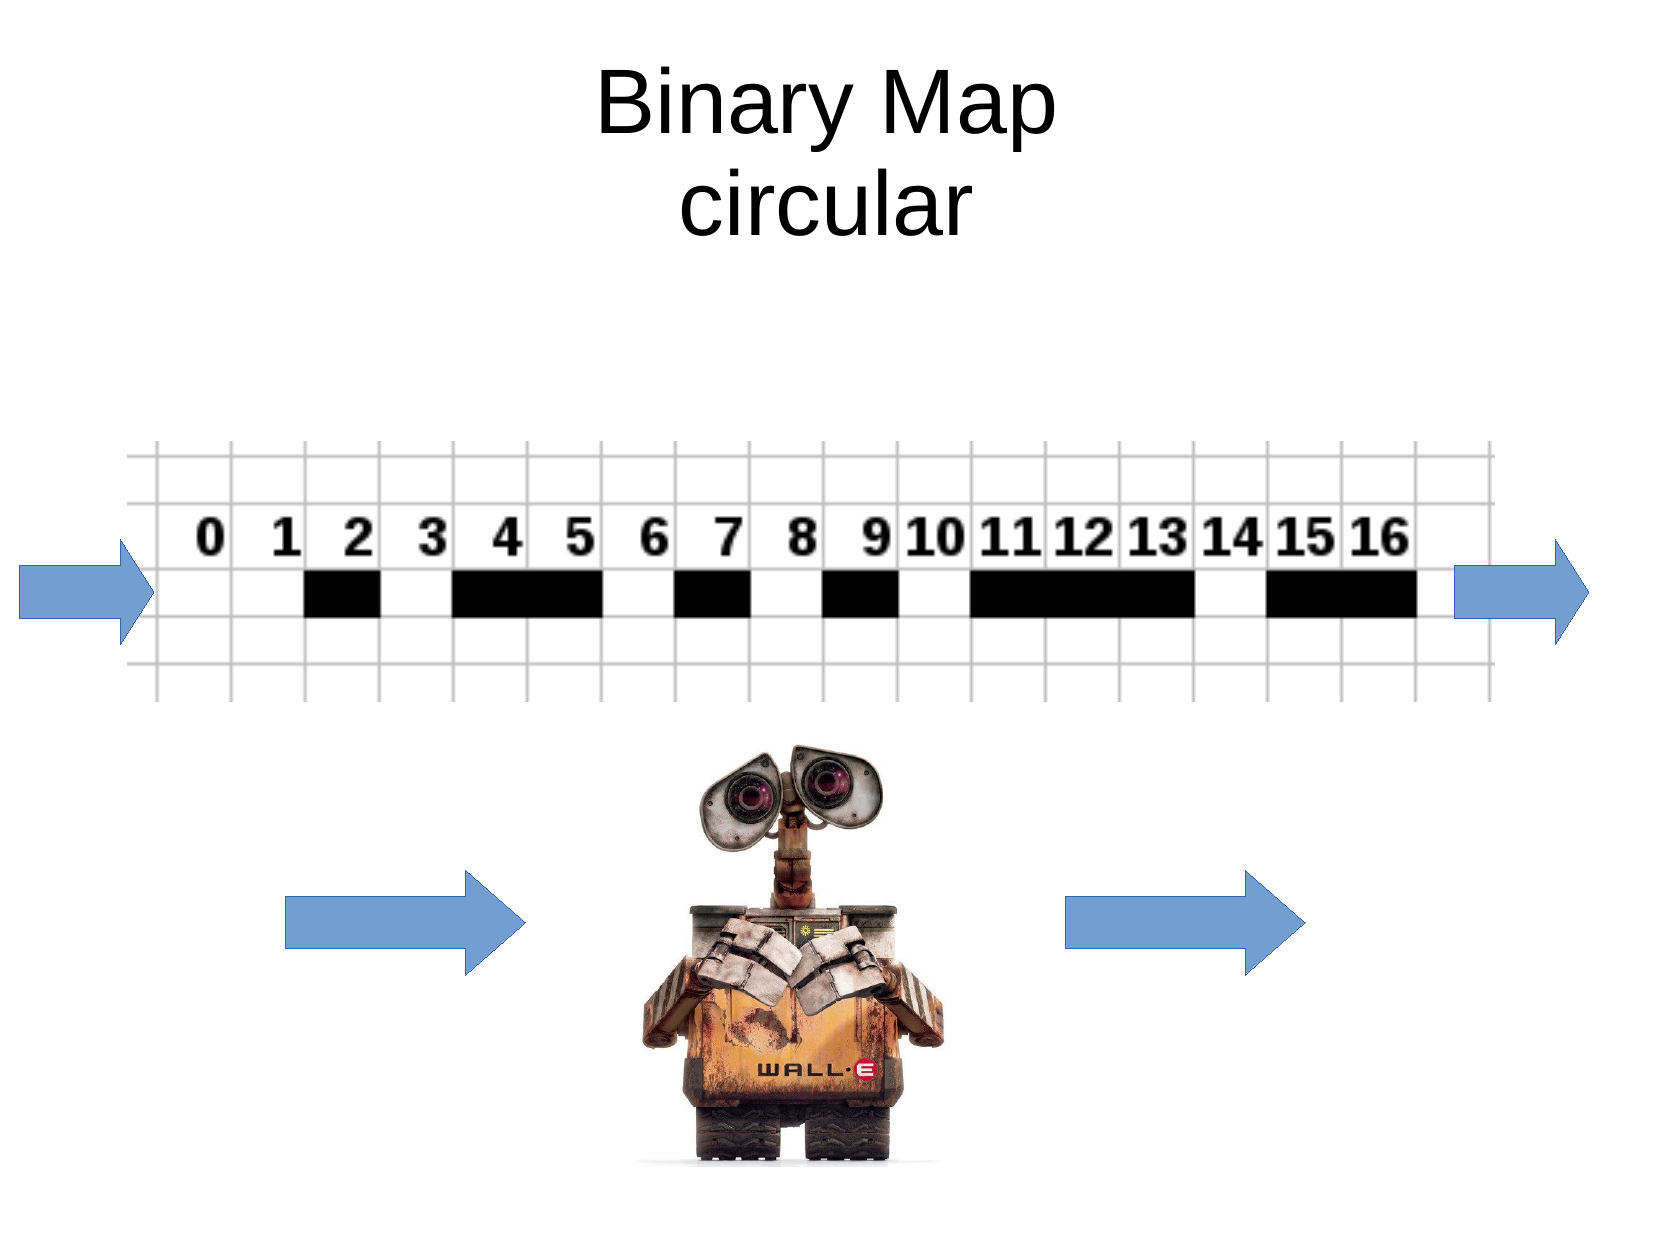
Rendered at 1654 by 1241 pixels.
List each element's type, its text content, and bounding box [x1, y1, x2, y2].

picture [634, 734, 952, 1167]
text_box [19, 539, 154, 645]
picture [127, 441, 1495, 702]
title Binary Map circular [82, 49, 1571, 257]
text_box [1454, 539, 1589, 645]
text_box [1065, 870, 1306, 976]
text_box [285, 870, 526, 976]
